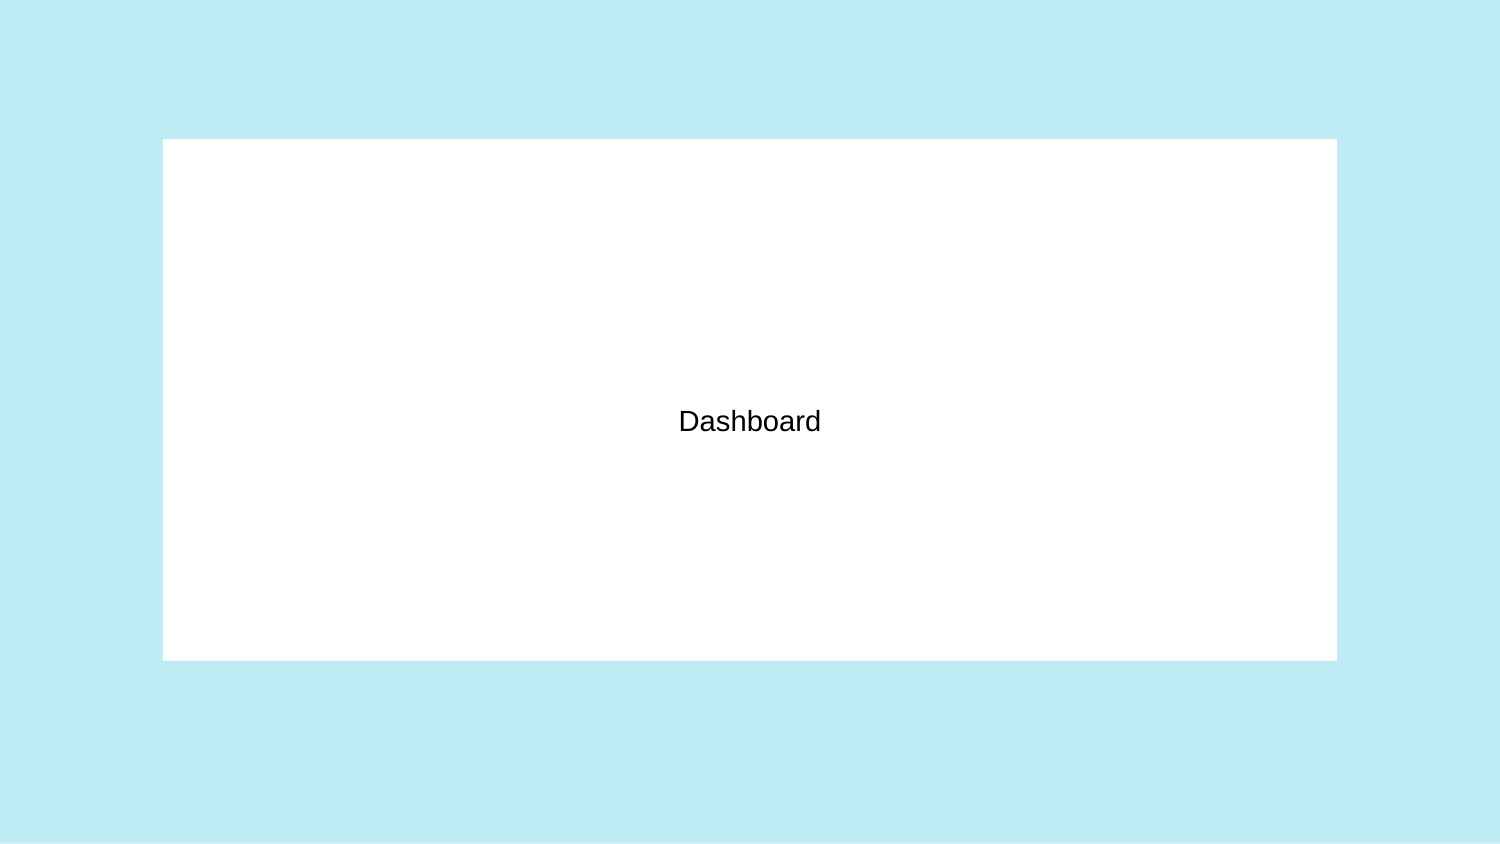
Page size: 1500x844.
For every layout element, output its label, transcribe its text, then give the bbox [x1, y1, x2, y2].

title Dashboard [263, 293, 1236, 551]
